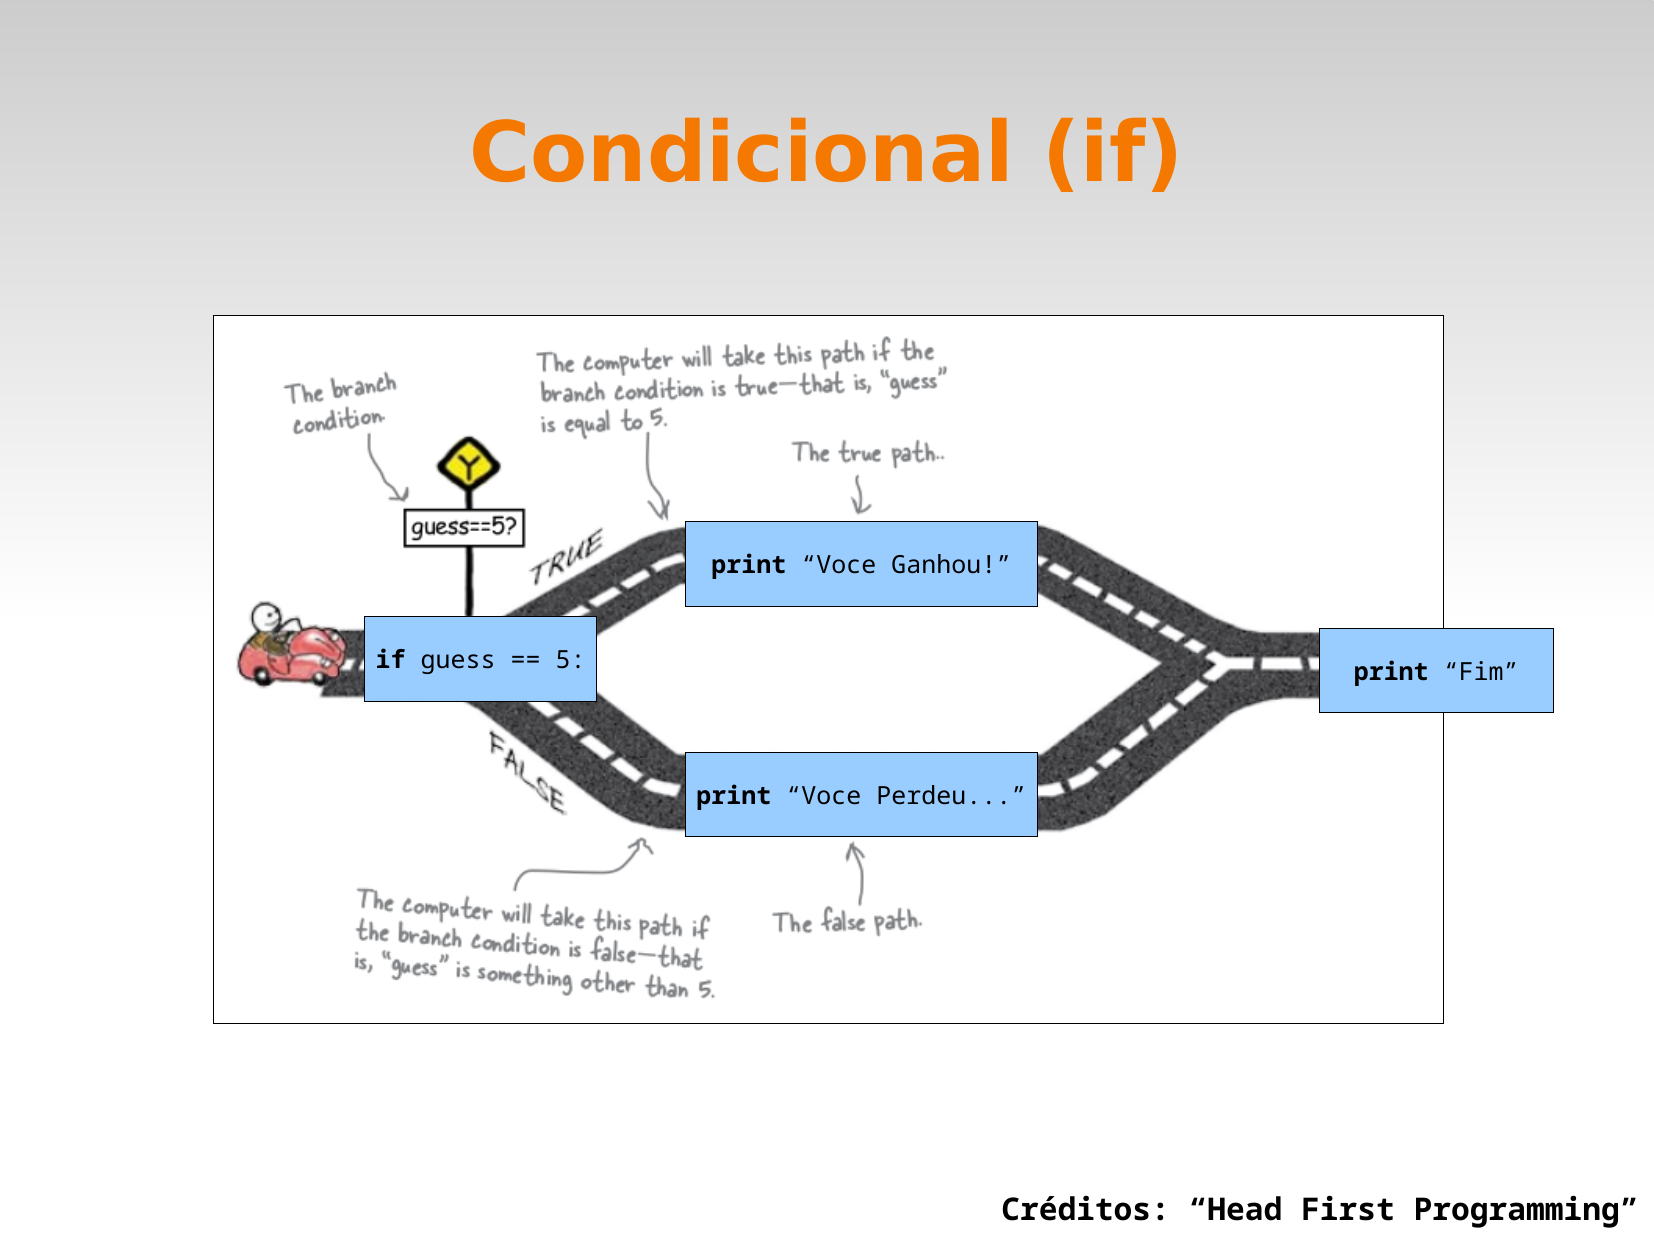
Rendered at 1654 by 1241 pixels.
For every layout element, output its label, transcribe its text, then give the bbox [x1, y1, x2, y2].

picture [213, 315, 1444, 1024]
text_box print “Fim” [1319, 628, 1554, 713]
text_box Créditos: “Head First Programming” [986, 1179, 1654, 1241]
text_box print “Voce Ganhou!” [685, 521, 1038, 607]
text_box print “Voce Perdeu...” [685, 752, 1038, 837]
title Condicional (if) [82, 49, 1571, 257]
text_box if guess == 5: [364, 616, 597, 702]
